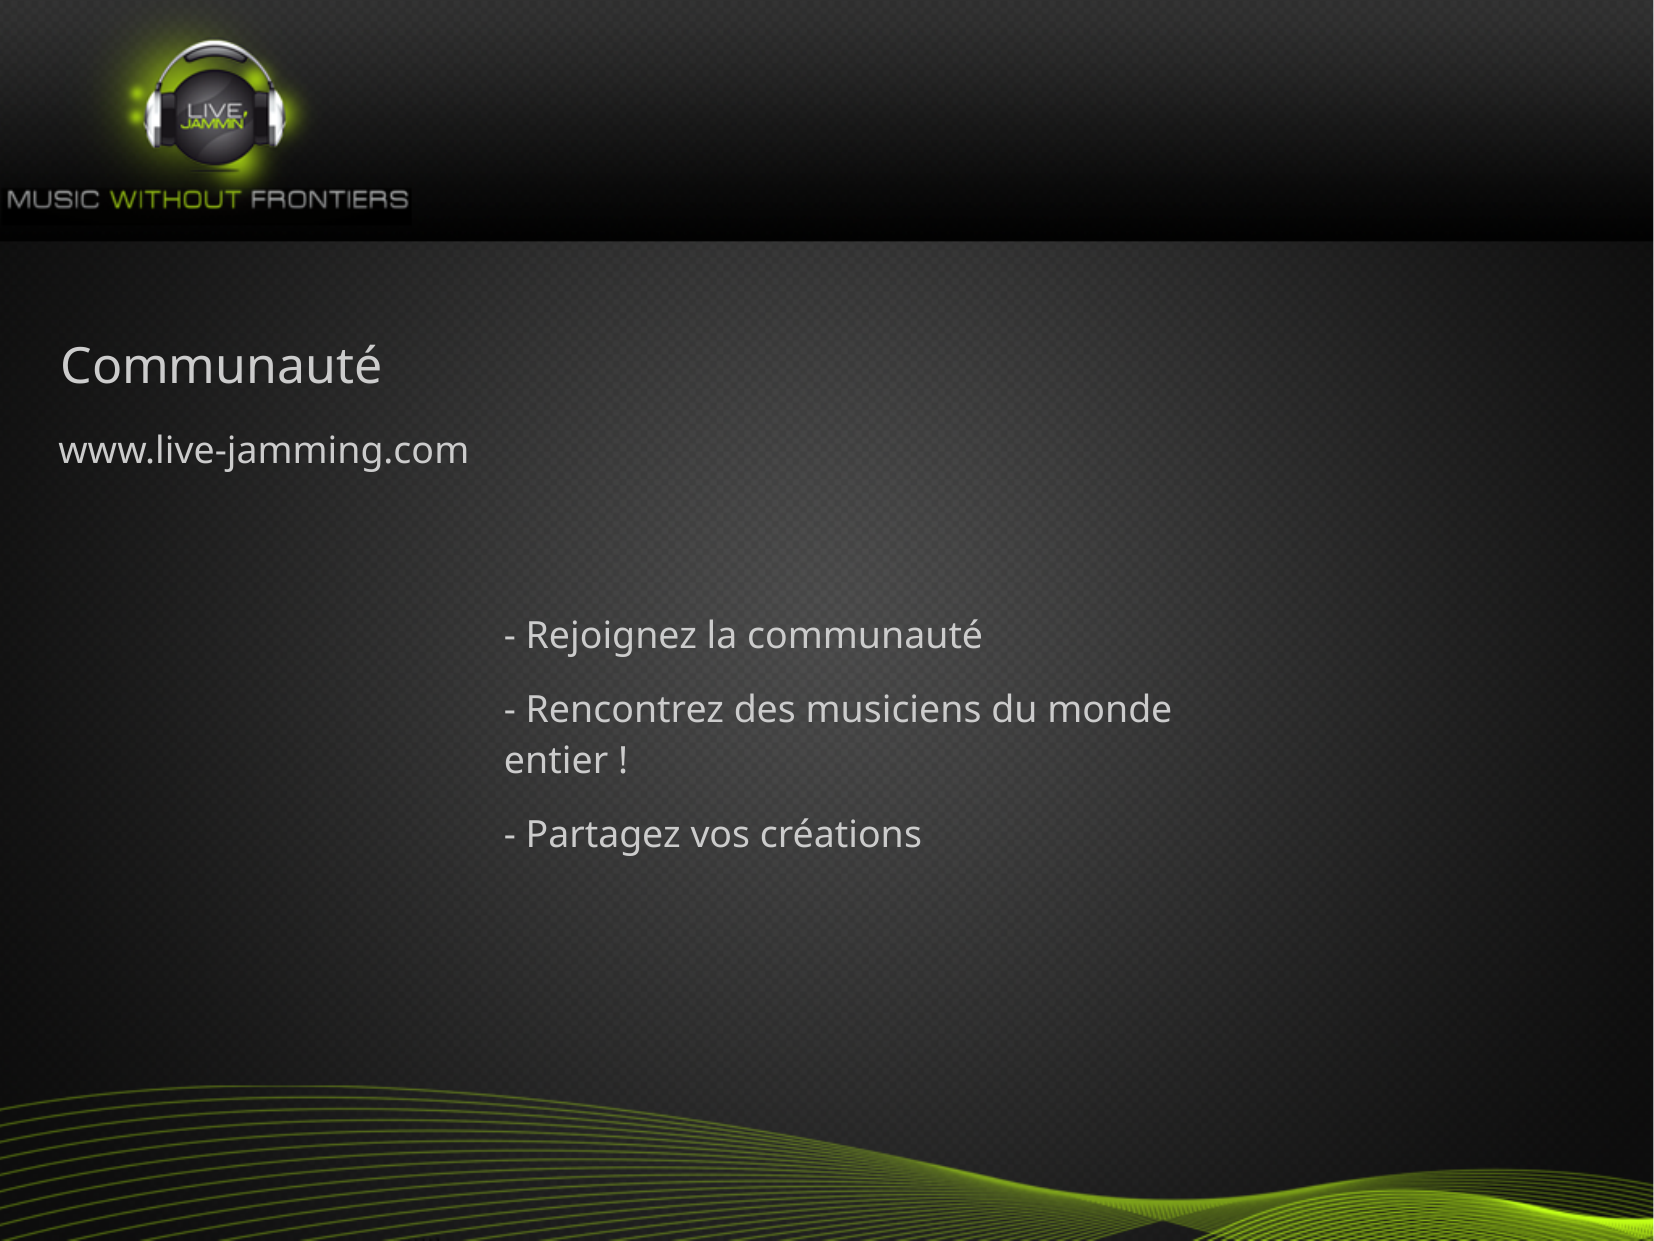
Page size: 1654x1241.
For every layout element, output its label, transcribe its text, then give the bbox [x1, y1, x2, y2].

picture [0, 0, 1654, 1241]
text_box www.live-jamming.com [43, 416, 480, 488]
text_box - Rejoignez la communauté - Rencontrez des musiciens du monde entier ! - Partagez vos créations [489, 601, 1315, 836]
text_box Communauté [45, 322, 413, 413]
